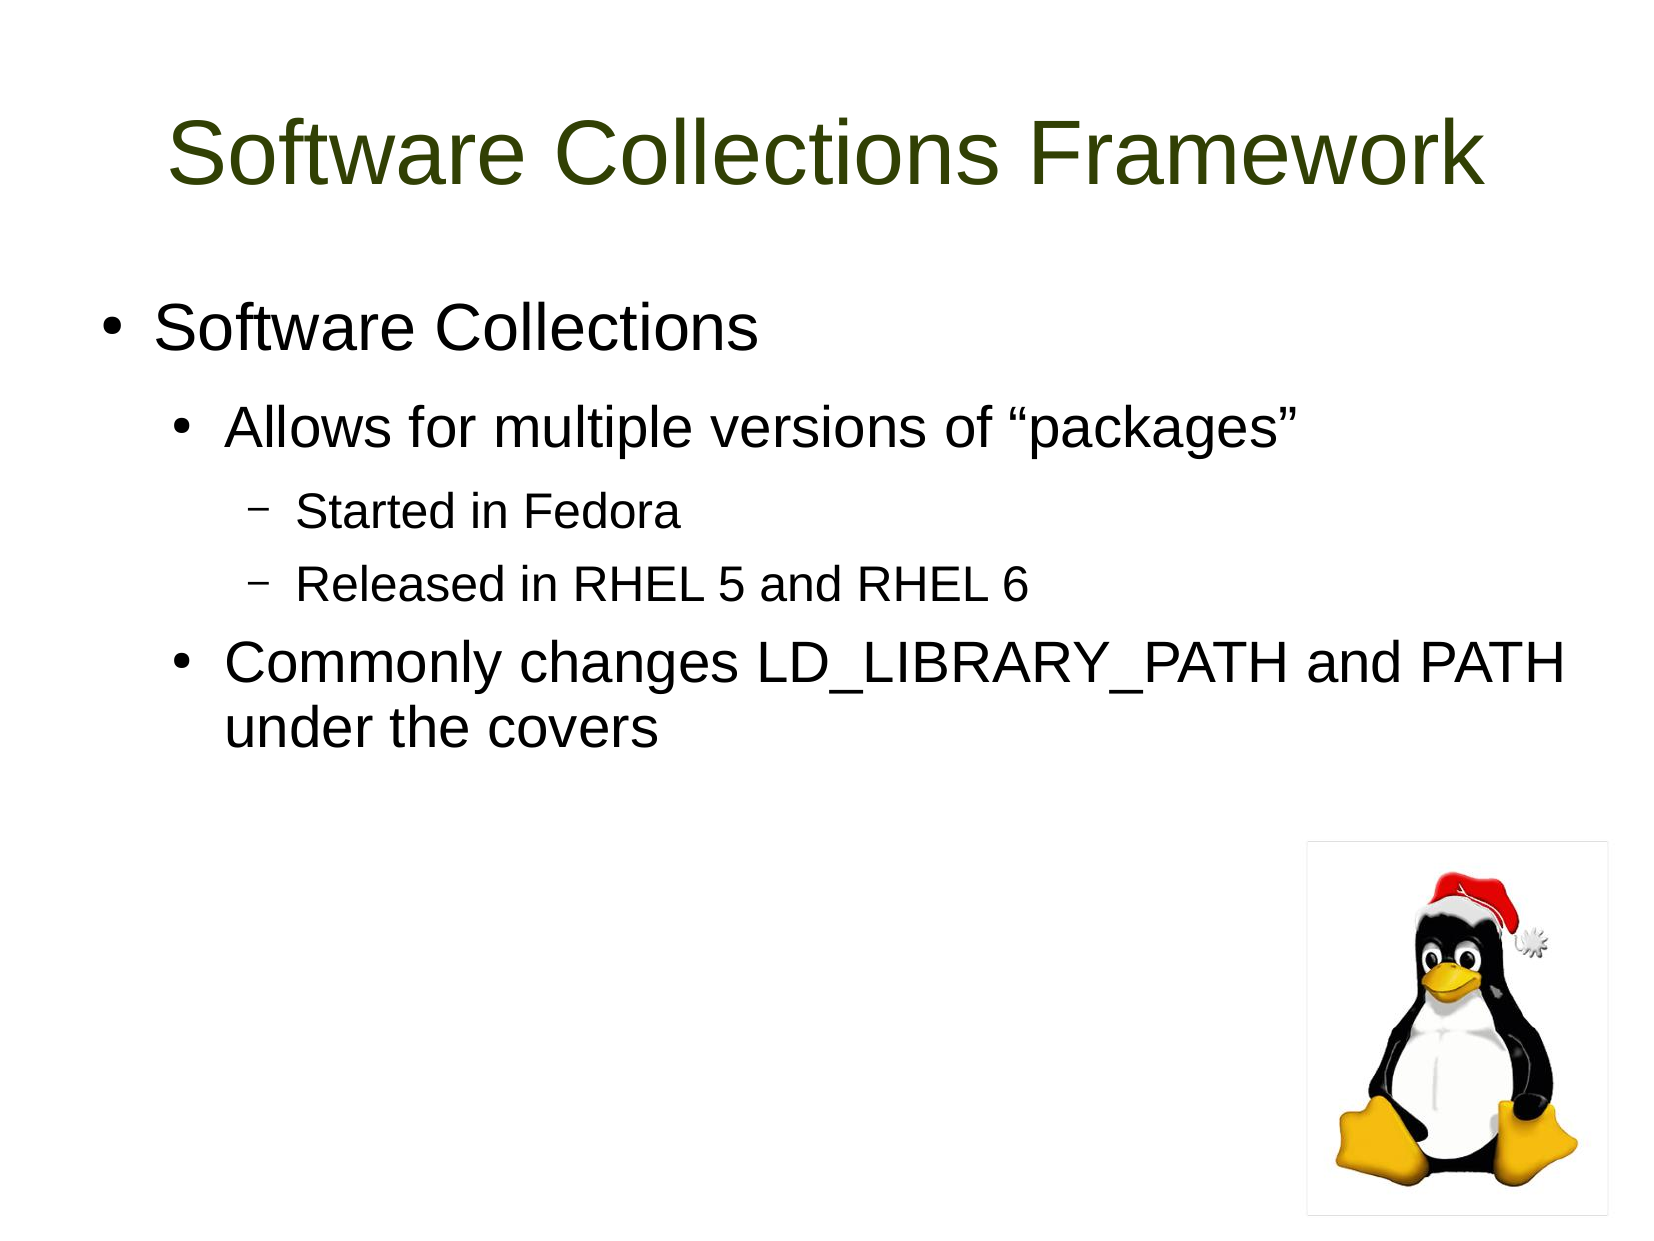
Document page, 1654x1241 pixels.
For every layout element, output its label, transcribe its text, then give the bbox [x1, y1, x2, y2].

picture [1260, 831, 1654, 1225]
list Software Collections Allows for multiple versions of “packages” Started in Fedora Released in RHEL 5 and RHEL 6 Commonly changes LD_LIBRARY_PATH and PATH under the covers [82, 290, 1571, 1109]
title Software Collections Framework [82, 49, 1571, 257]
